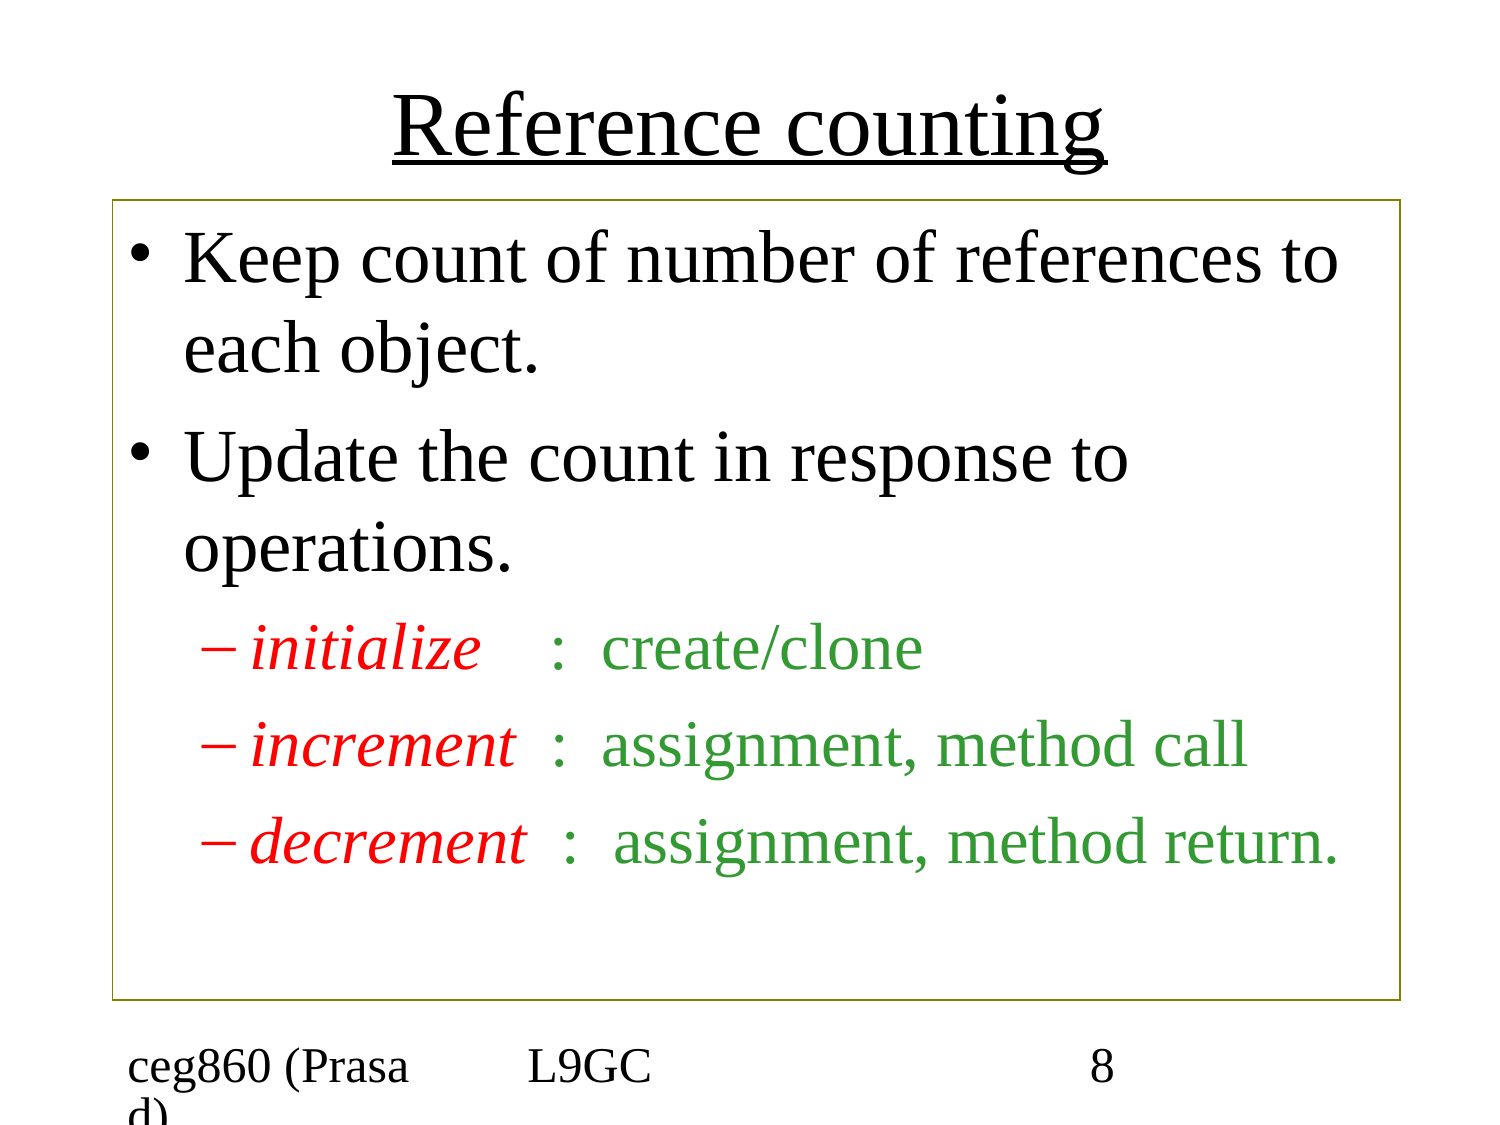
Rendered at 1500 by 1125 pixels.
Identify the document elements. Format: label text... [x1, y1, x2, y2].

list Keep count of number of references to each object. Update the count in response to operations. initialize : create/clone increment : assignment, method call decrement : assignment, method return. [112, 200, 1401, 1001]
title Reference counting [112, 24, 1388, 199]
